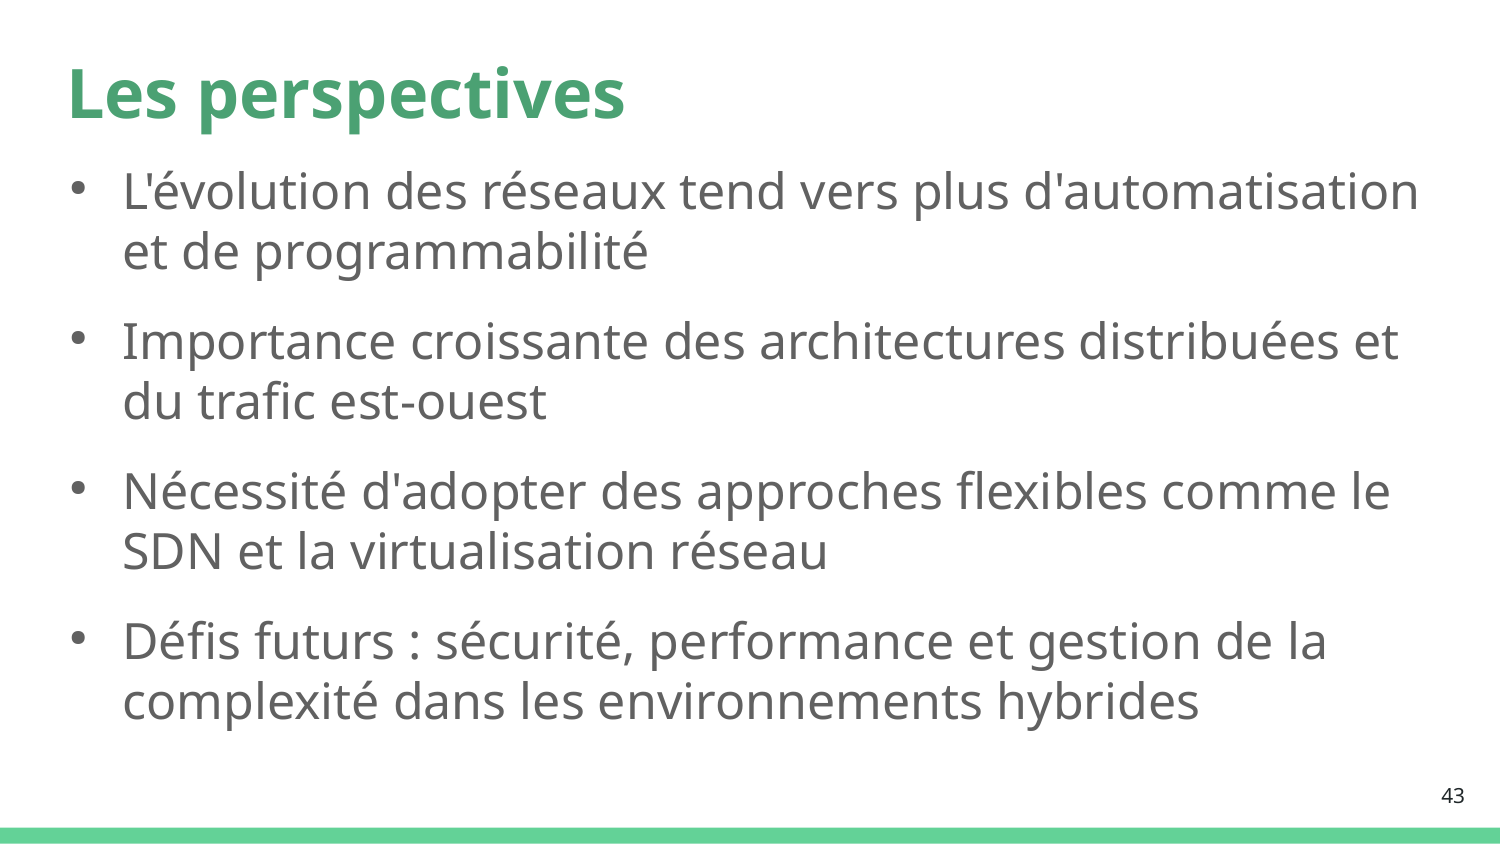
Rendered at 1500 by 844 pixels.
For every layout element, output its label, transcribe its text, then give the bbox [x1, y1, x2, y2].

slide_number <numéro> [1389, 764, 1480, 830]
list L'évolution des réseaux tend vers plus d'automatisation et de programmabilité Importance croissante des architectures distribuées et du trafic est-ouest Nécessité d'adopter des approches flexibles comme le SDN et la virtualisation réseau Défis futurs : sécurité, performance et gestion de la complexité dans les environnements hybrides [36, 144, 1477, 805]
title Les perspectives [51, 23, 1449, 148]
